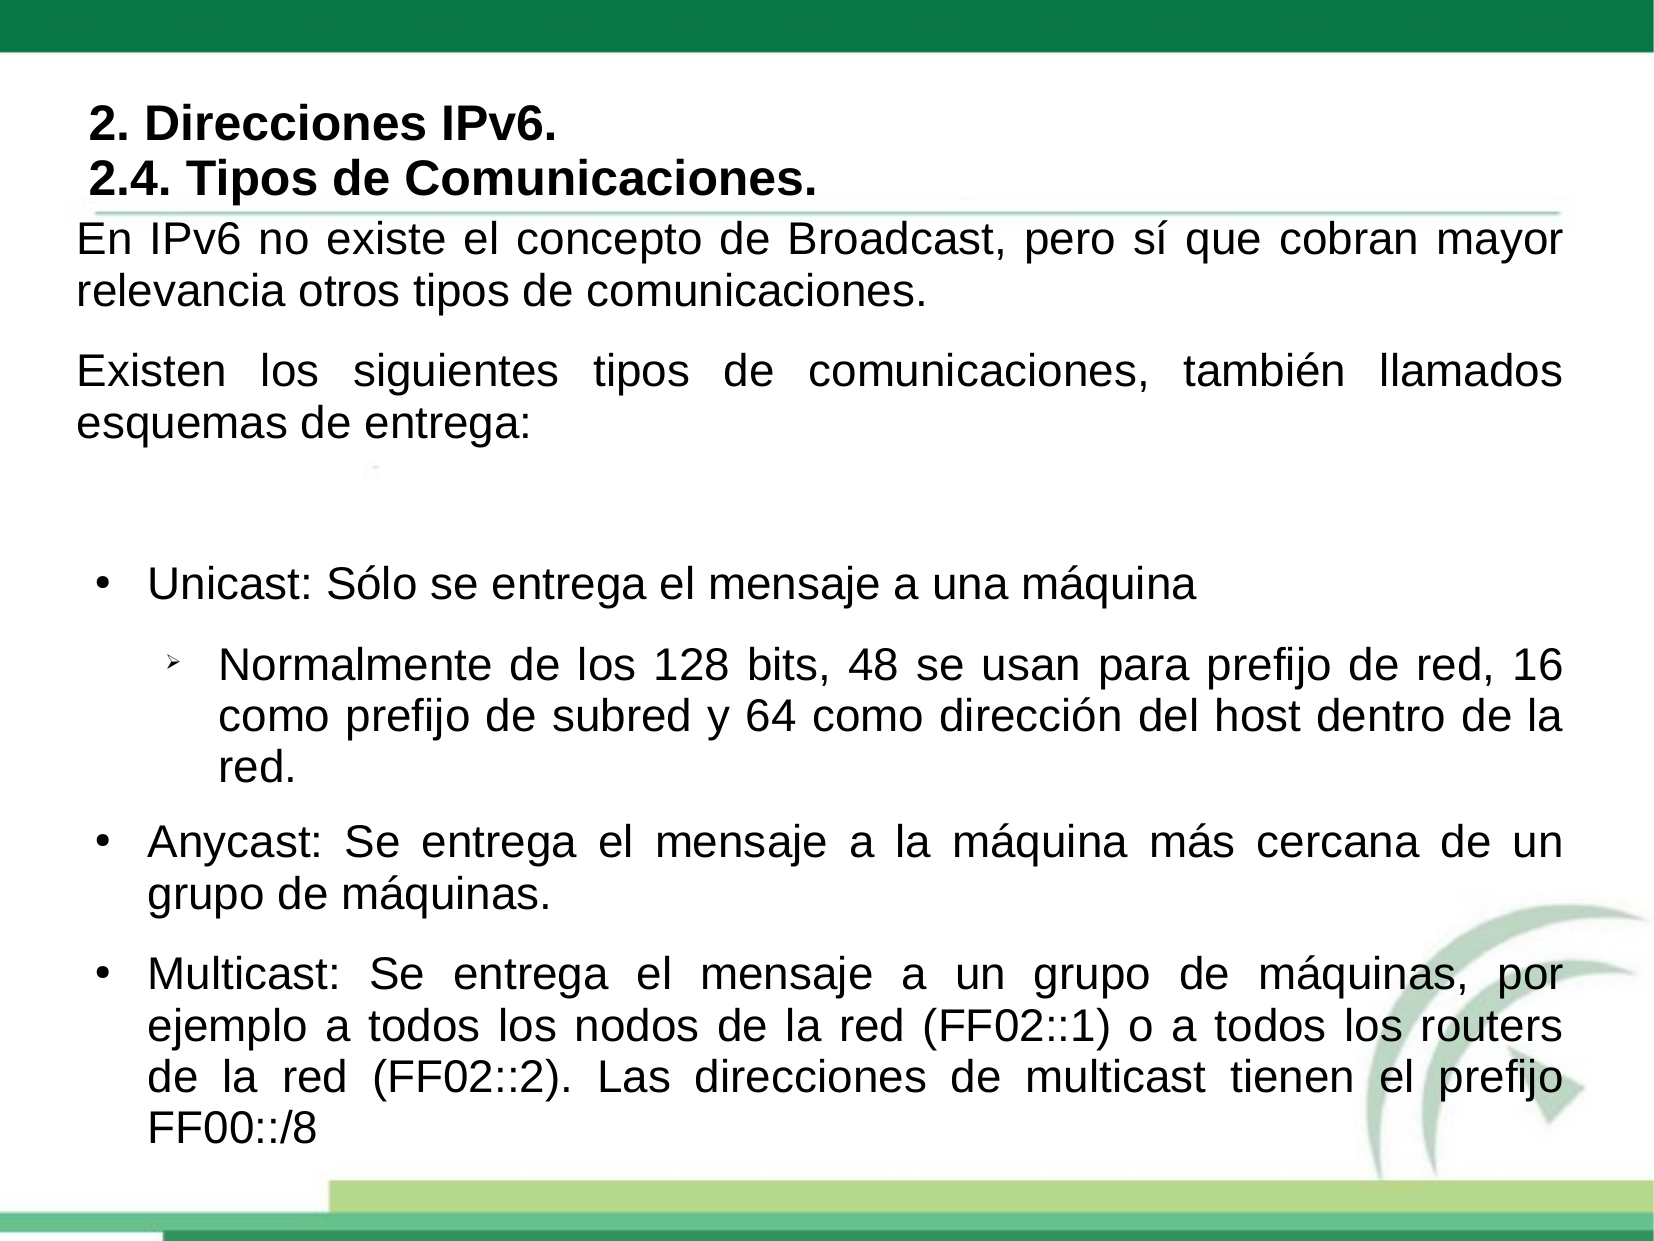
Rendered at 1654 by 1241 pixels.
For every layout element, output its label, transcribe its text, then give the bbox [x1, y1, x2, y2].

picture [0, 0, 1654, 1241]
title 2. Direcciones IPv6. 2.4. Tipos de Comunicaciones. [88, 46, 1577, 254]
list En IPv6 no existe el concepto de Broadcast, pero sí que cobran mayor relevancia otros tipos de comunicaciones. Existen los siguientes tipos de comunicaciones, también llamados esquemas de entrega: Unicast: Sólo se entrega el mensaje a una máquina Normalmente de los 128 bits, 48 se usan para prefijo de red, 16 como prefijo de subred y 64 como dirección del host dentro de la red. Anycast: Se entrega el mensaje a la máquina más cercana de un grupo de máquinas. Multicast: Se entrega el mensaje a un grupo de máquinas, por ejemplo a todos los nodos de la red (FF02::1) o a todos los routers de la red (FF02::2). Las direcciones de multicast tienen el prefijo FF00::/8 [76, 213, 1565, 1211]
